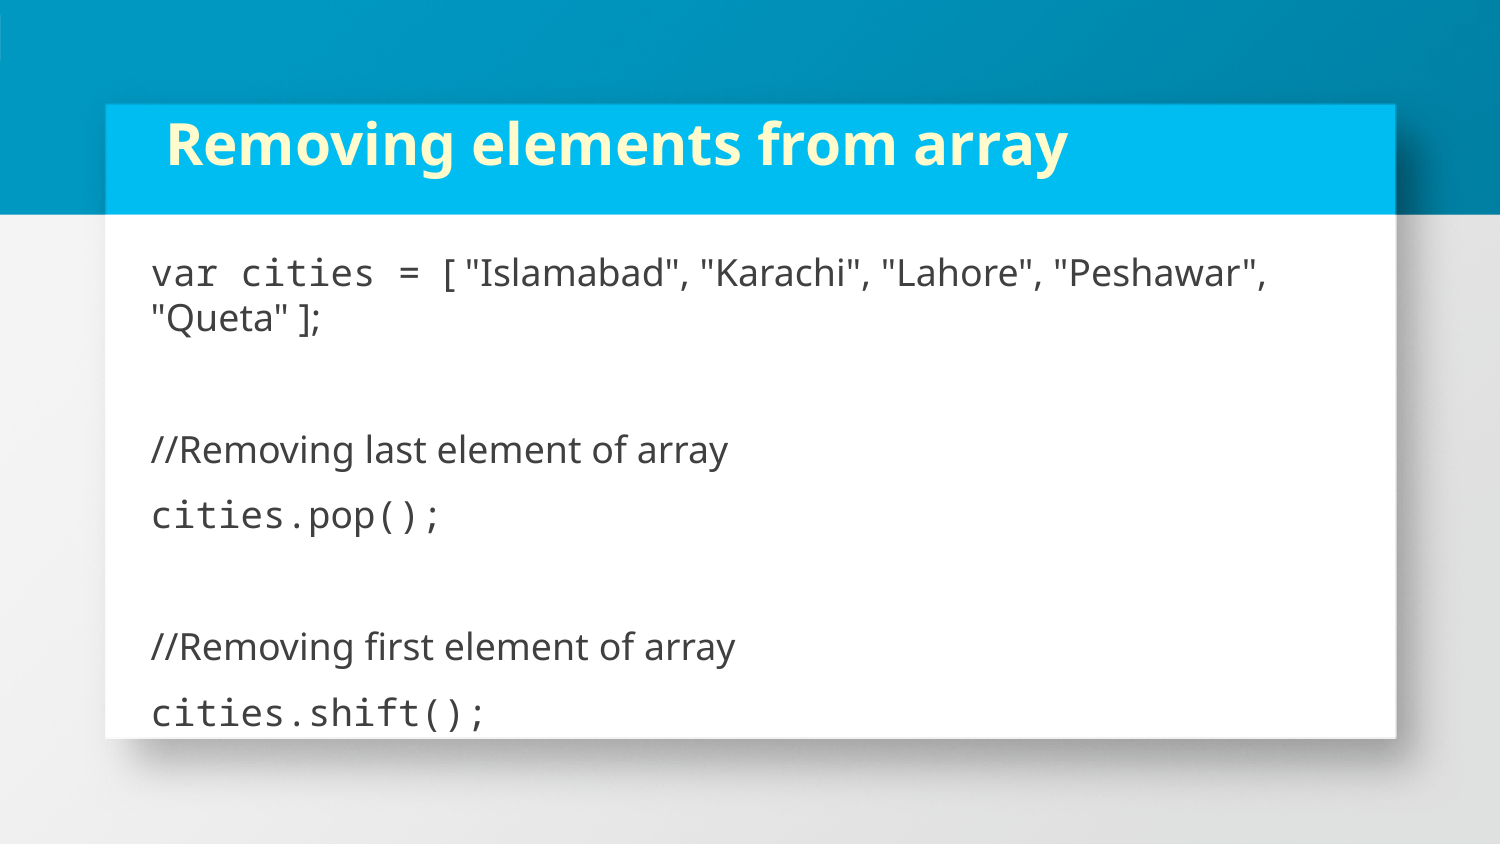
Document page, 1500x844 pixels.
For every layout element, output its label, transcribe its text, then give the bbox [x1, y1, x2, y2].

text_box var cities = [ "Islamabad", "Karachi", "Lahore", "Peshawar", "Queta" ]; //Removing last element of array cities.pop(); //Removing first element of array cities.shift(); [150, 246, 1313, 800]
title Removing elements from array [165, 105, 1393, 288]
picture [0, 215, 1500, 844]
